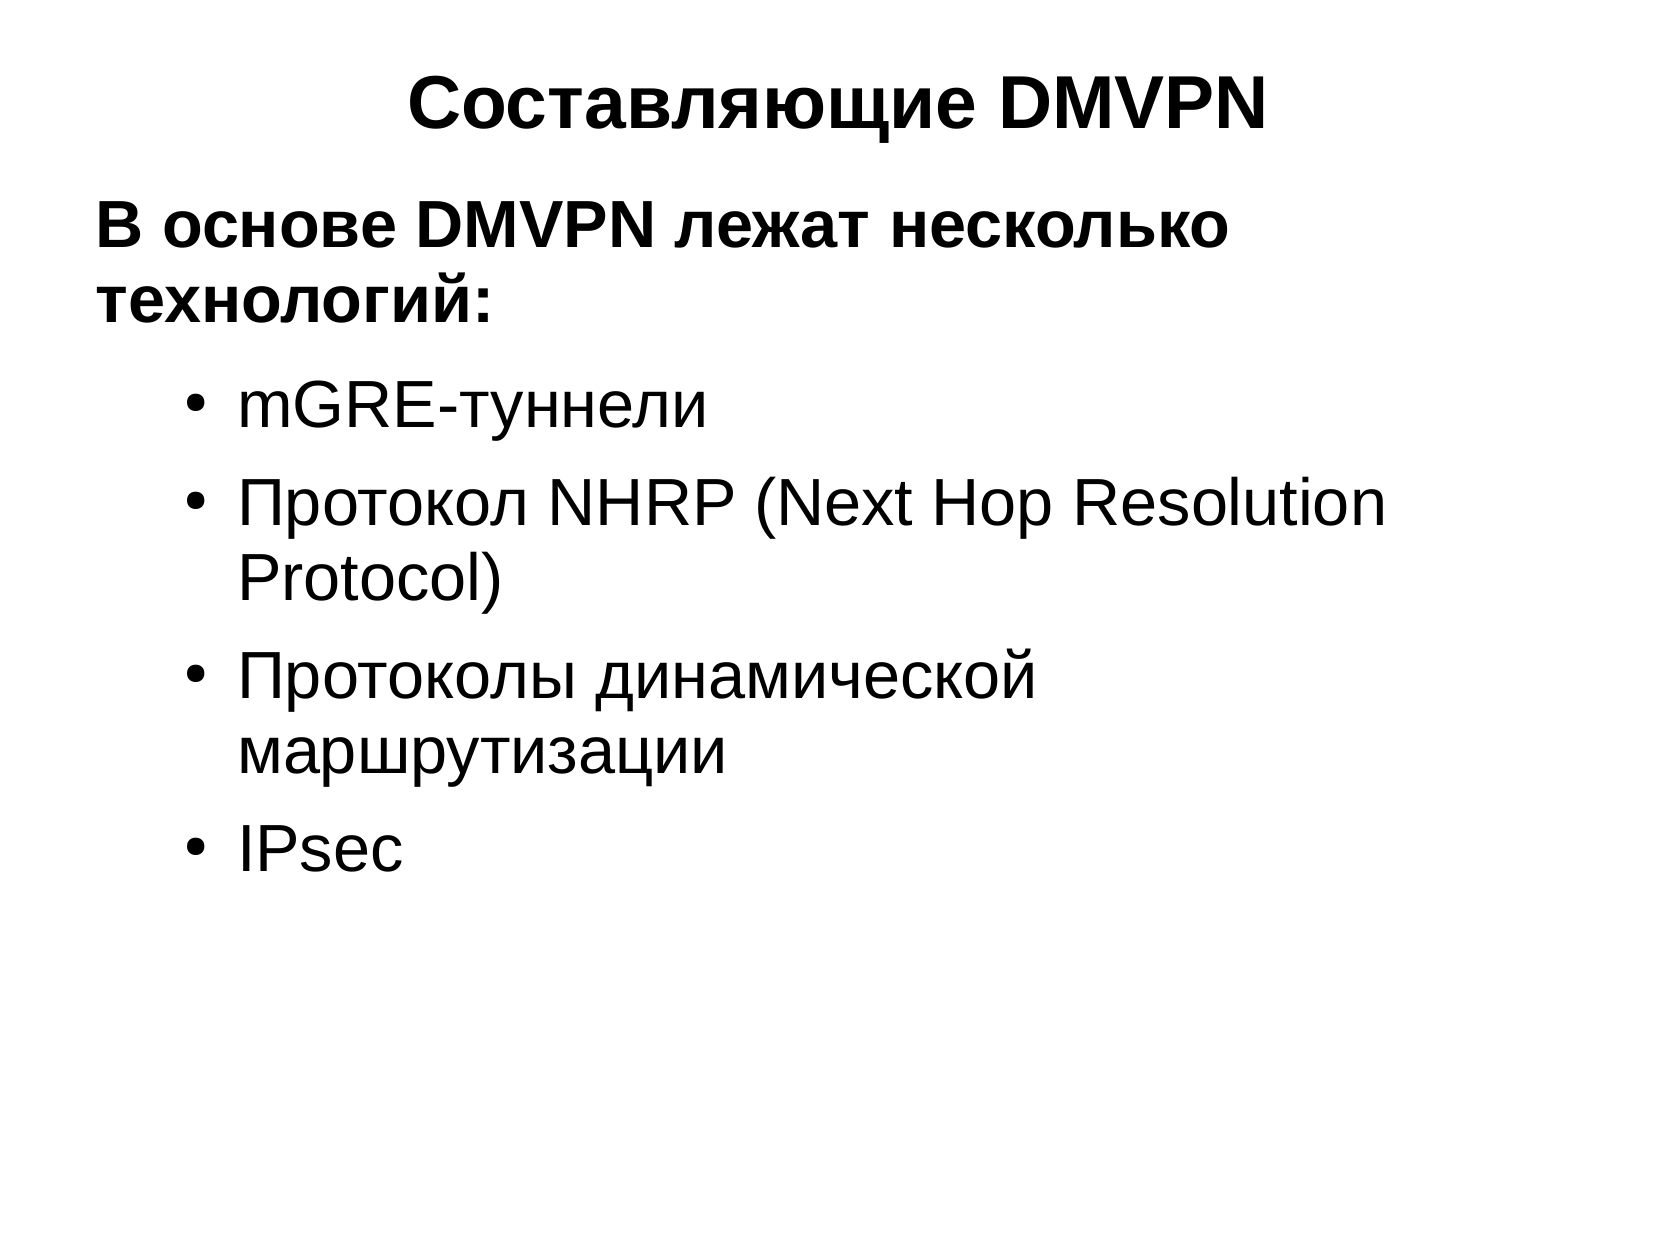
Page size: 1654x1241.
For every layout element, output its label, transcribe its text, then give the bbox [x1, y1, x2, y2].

list В основе DMVPN лежат несколько технологий: mGRE-туннели Протокол NHRP (Next Hop Resolution Protocol) Протоколы динамической маршрутизации IPsec [95, 187, 1538, 1208]
text_box Составляющие DMVPN [64, 37, 1613, 151]
